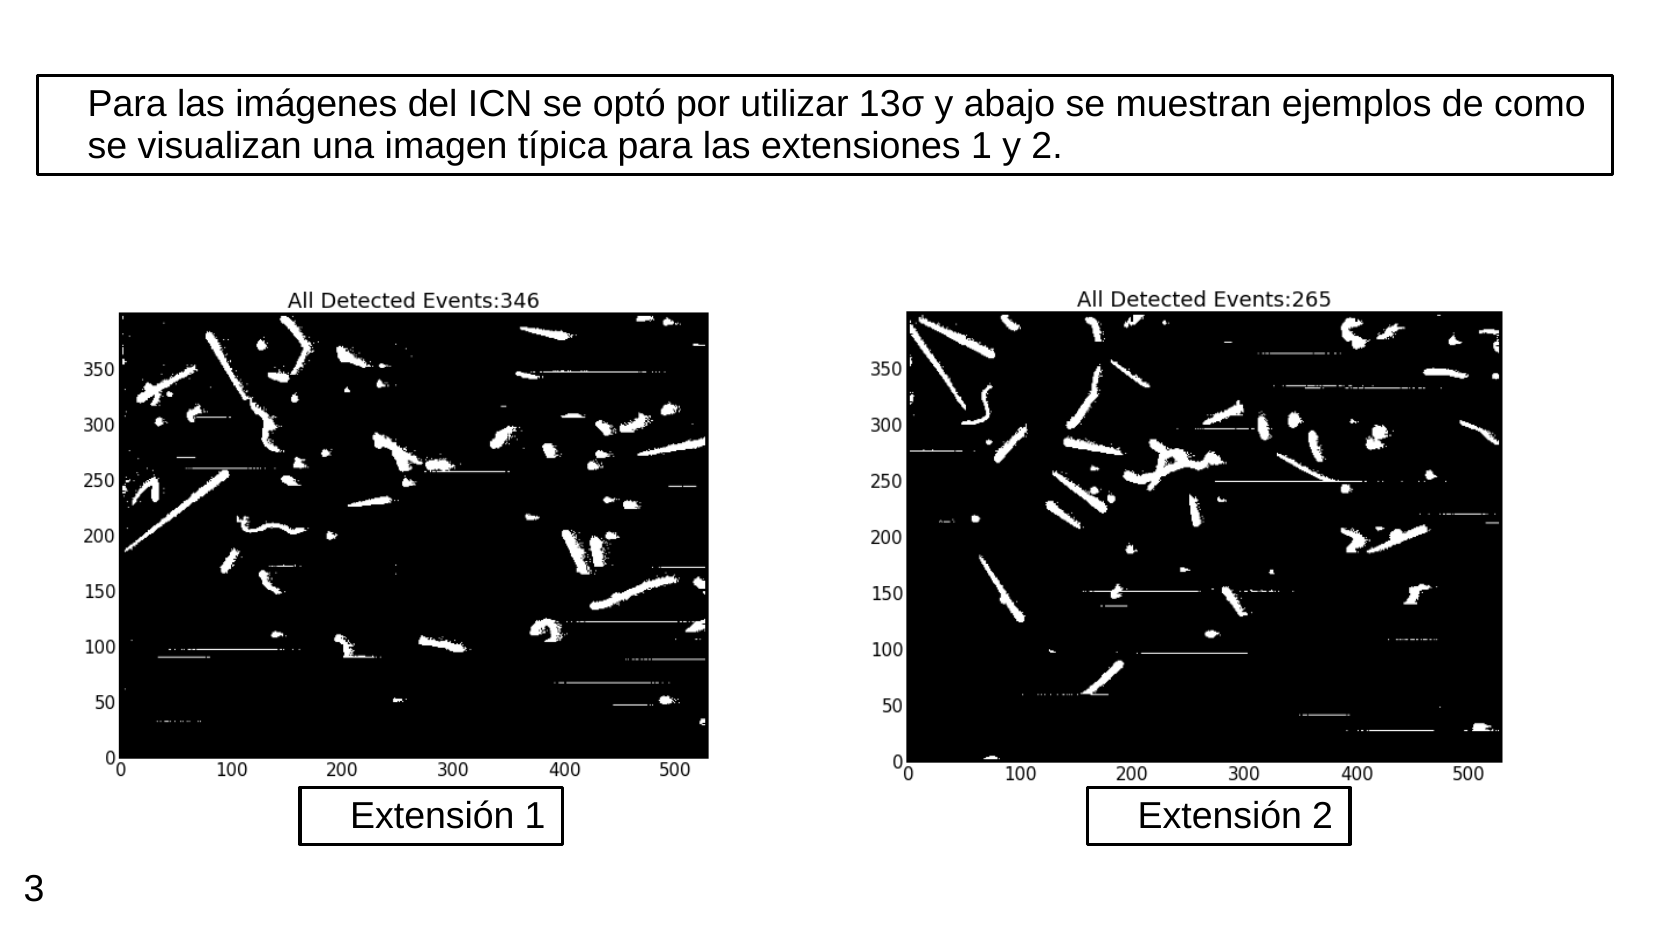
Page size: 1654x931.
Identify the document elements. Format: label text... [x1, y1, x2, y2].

text_box <number> [8, 860, 638, 931]
text_box Extensión 1 [300, 787, 563, 845]
text_box Extensión 2 [1087, 787, 1351, 845]
picture [75, 242, 713, 826]
picture [862, 240, 1538, 815]
text_box Para las imágenes del ICN se optó por utilizar 13σ y abajo se muestran ejemplos de como se visualizan una imagen típica para las extensiones 1 y 2. [37, 75, 1613, 175]
